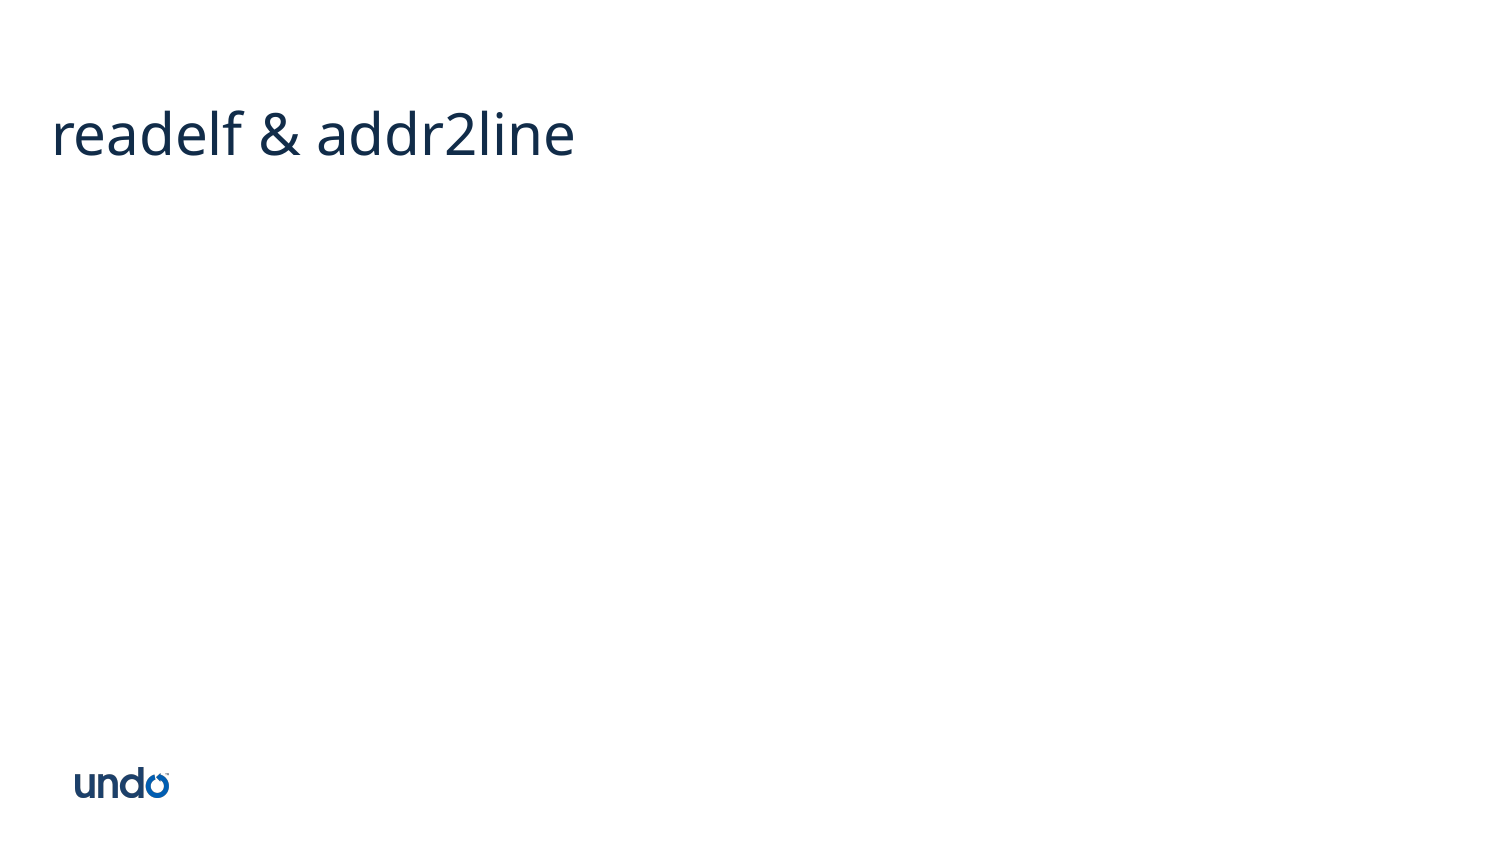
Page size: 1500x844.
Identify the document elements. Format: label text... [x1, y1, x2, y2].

picture [75, 767, 169, 798]
title readelf & addr2line [51, 72, 1449, 167]
